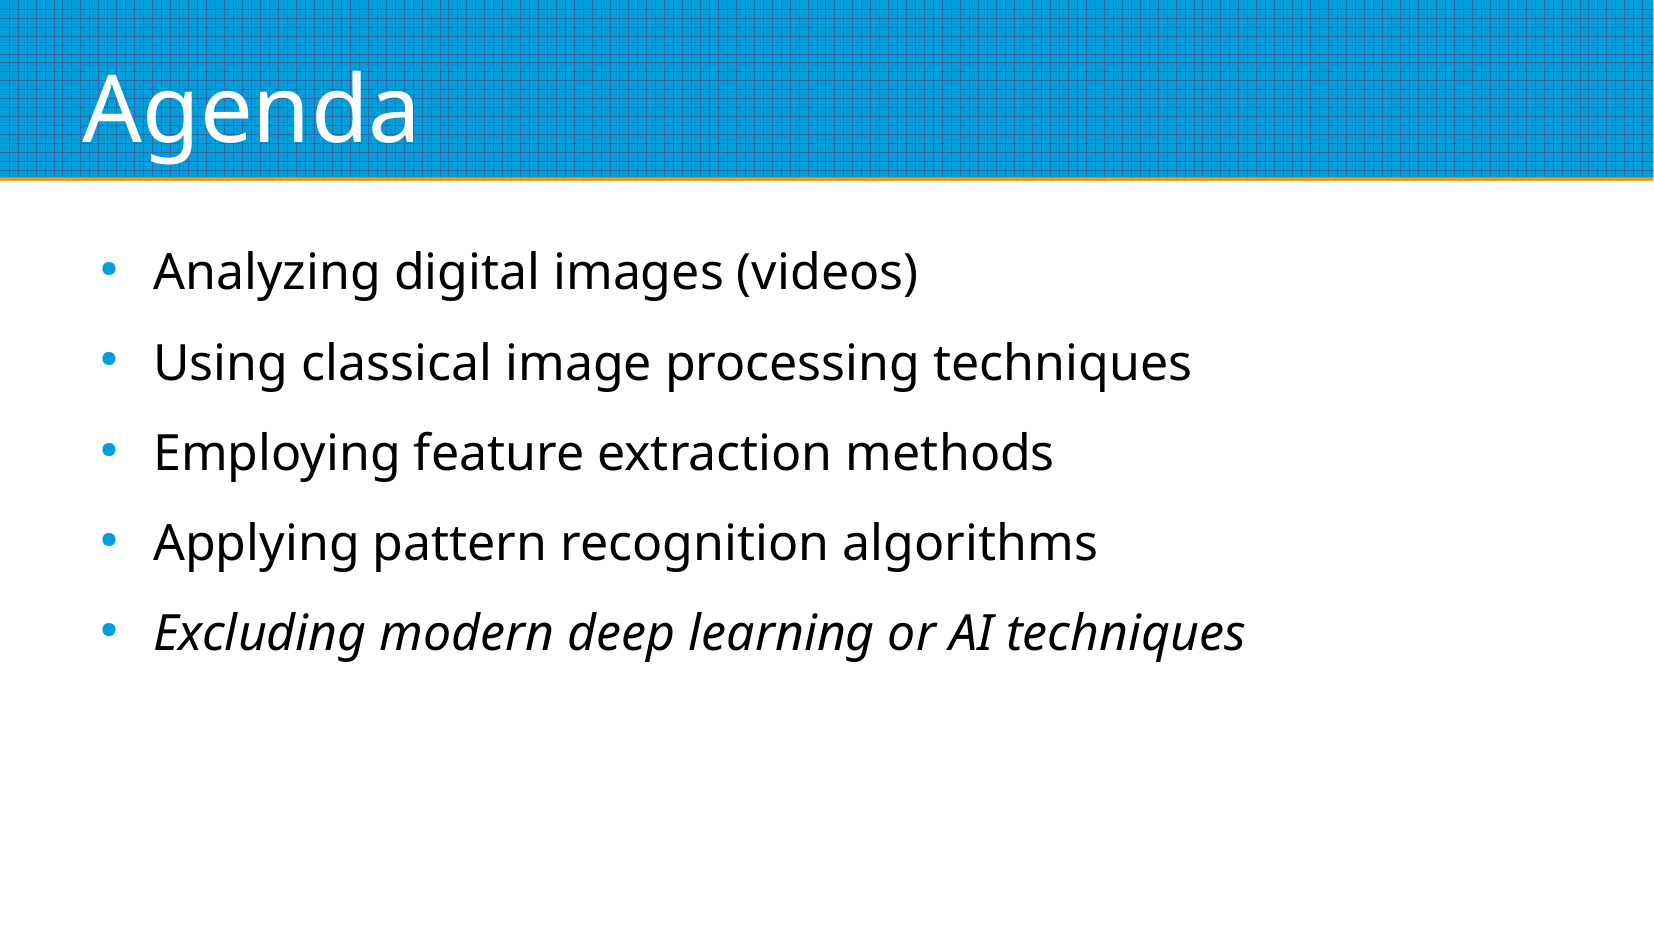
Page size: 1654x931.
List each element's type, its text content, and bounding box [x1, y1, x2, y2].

list Analyzing digital images (videos) Using classical image processing techniques Employing feature extraction methods Applying pattern recognition algorithms Excluding modern deep learning or AI techniques [82, 236, 1563, 811]
title Agenda [82, 14, 1571, 171]
